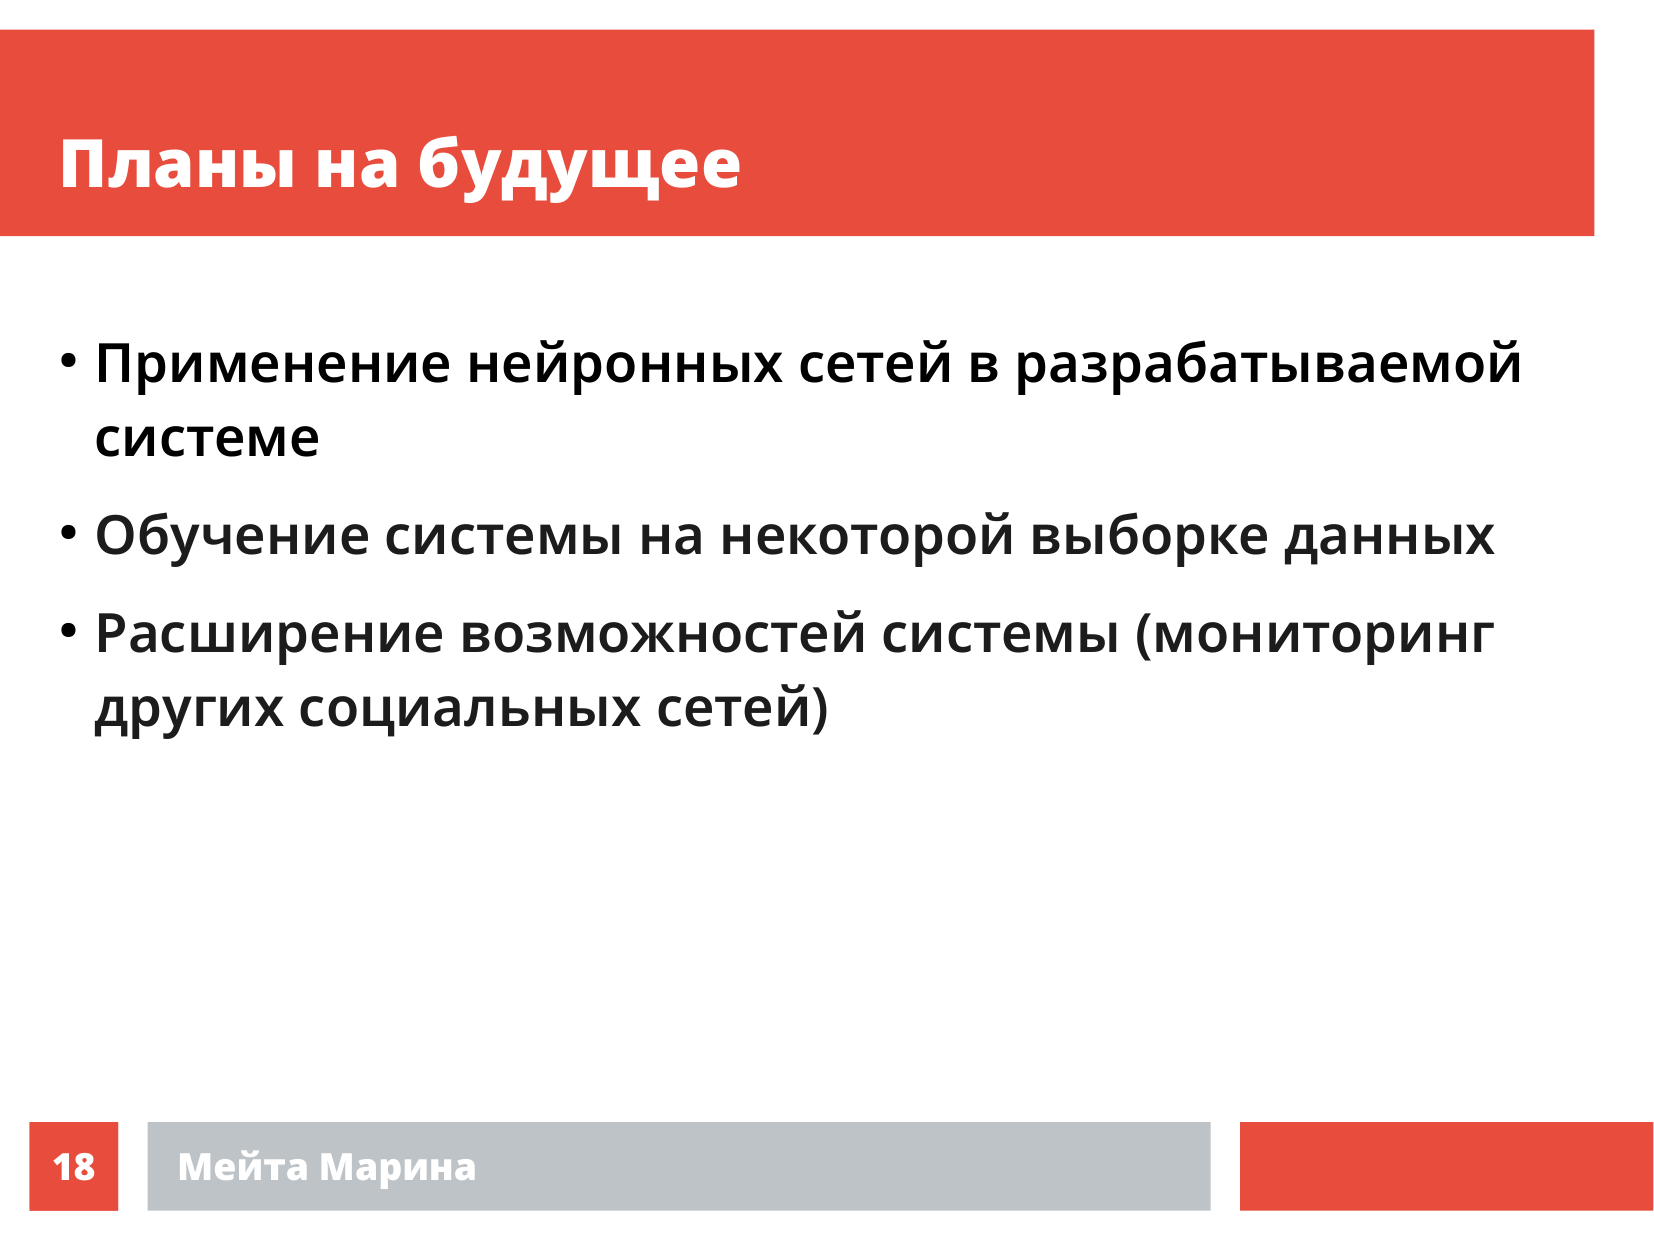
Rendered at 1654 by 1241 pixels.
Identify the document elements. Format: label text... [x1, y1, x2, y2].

list Применение нейронных сетей в разрабатываемой системе Обучение системы на некоторой выборке данных Расширение возможностей системы (мониторинг других социальных сетей) [59, 324, 1565, 1093]
title Планы на будущее [59, 59, 1595, 207]
